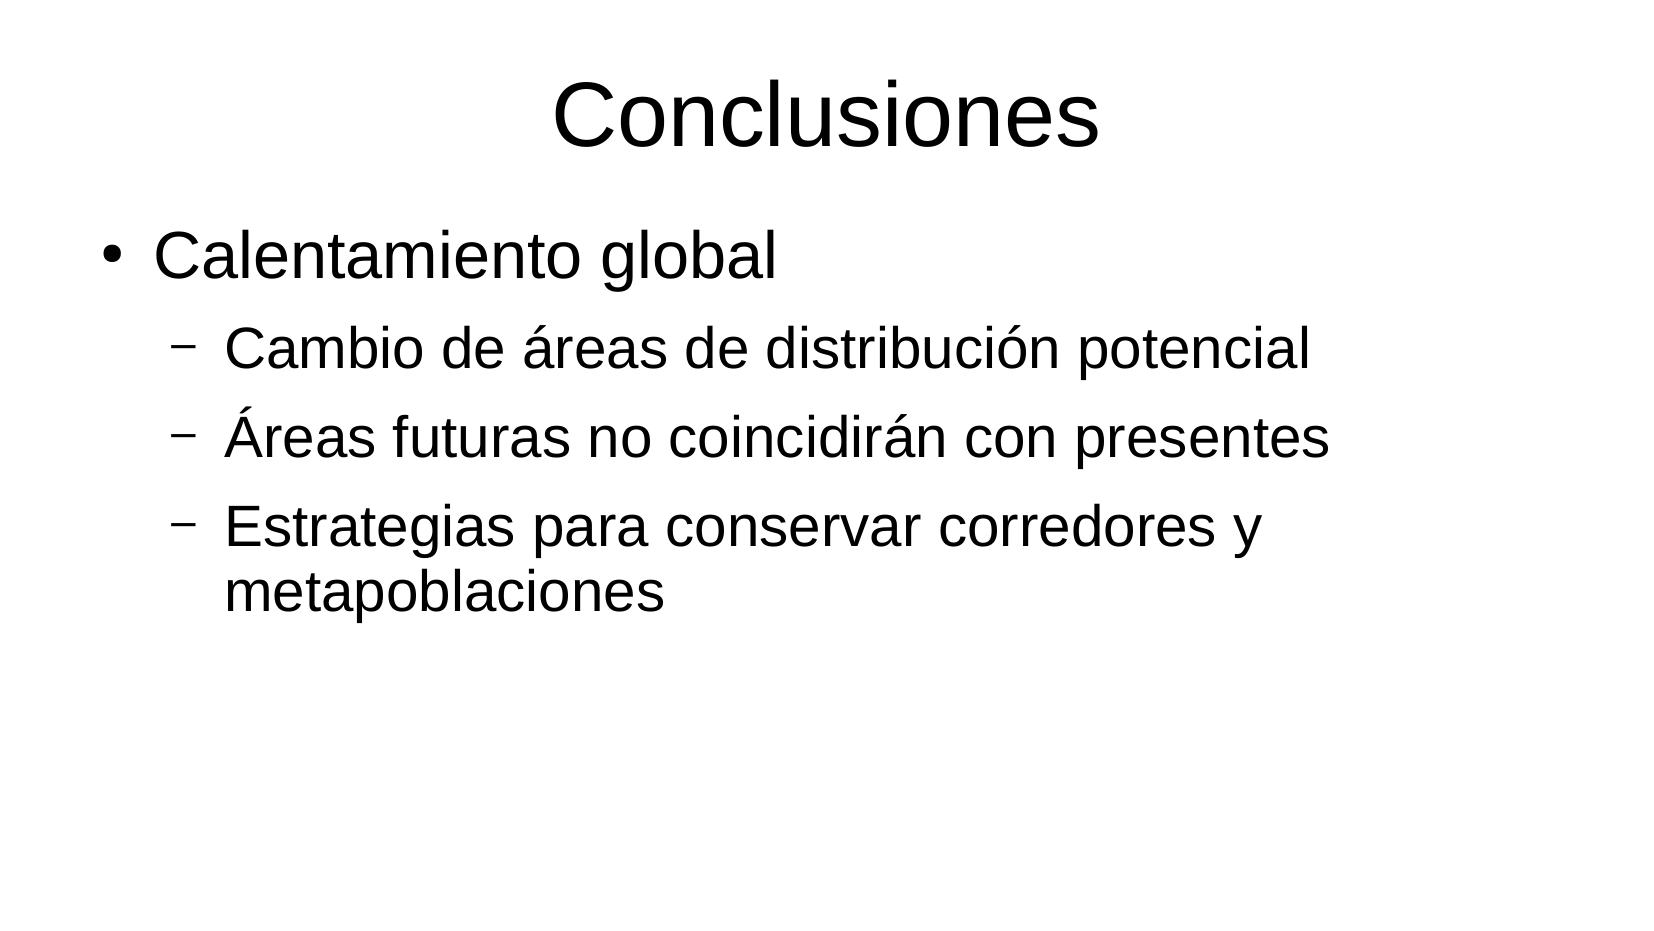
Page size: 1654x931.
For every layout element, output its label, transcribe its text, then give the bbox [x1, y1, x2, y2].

title Conclusiones [82, 37, 1571, 193]
list Calentamiento global Cambio de áreas de distribución potencial Áreas futuras no coincidirán con presentes Estrategias para conservar corredores y metapoblaciones [82, 217, 1571, 758]
